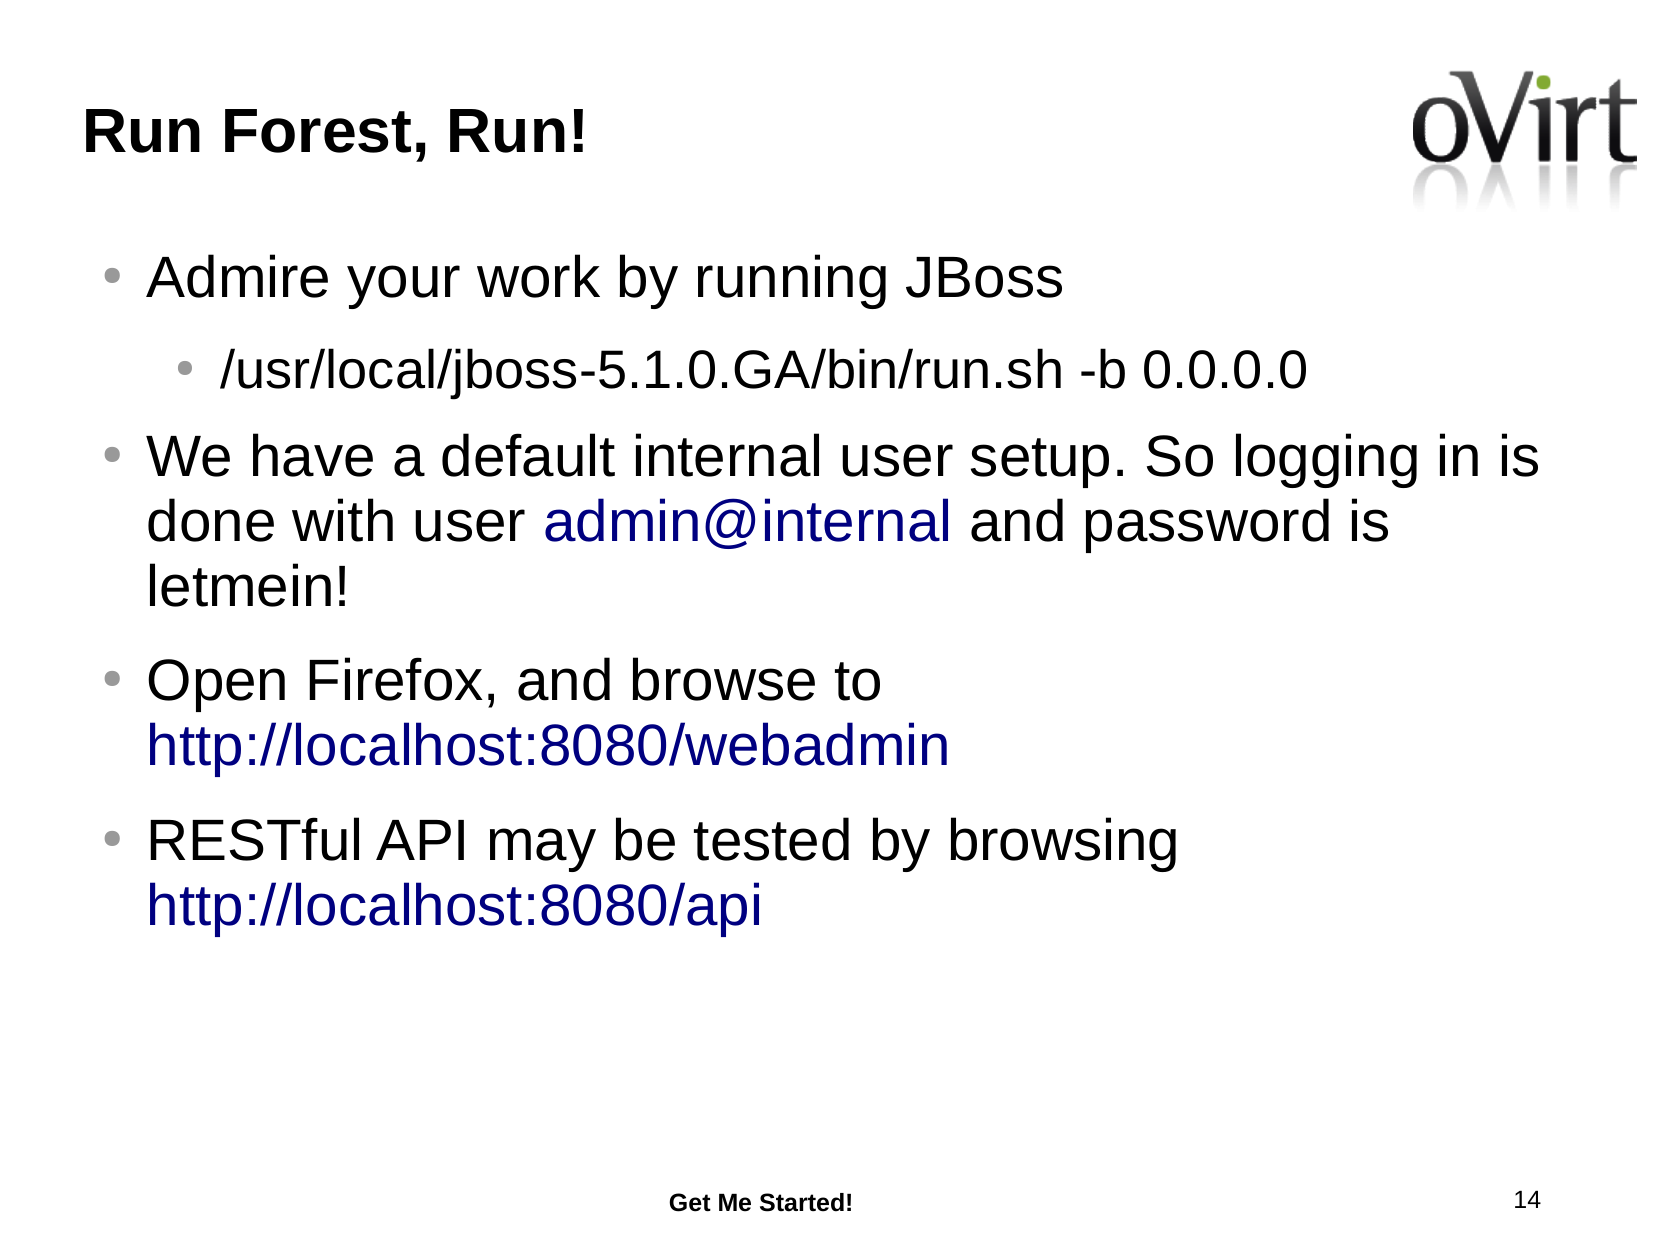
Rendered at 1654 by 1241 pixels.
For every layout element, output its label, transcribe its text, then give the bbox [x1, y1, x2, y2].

list Admire your work by running JBoss /usr/local/jboss-5.1.0.GA/bin/run.sh -b 0.0.0.0 We have a default internal user setup. So logging in is done with user admin@internal and password is letmein! Open Firefox, and browse to http://localhost:8080/webadmin RESTful API may be tested by browsing http://localhost:8080/api [86, 244, 1576, 1039]
picture [1413, 63, 1637, 212]
title Run Forest, Run! [82, 37, 1303, 226]
